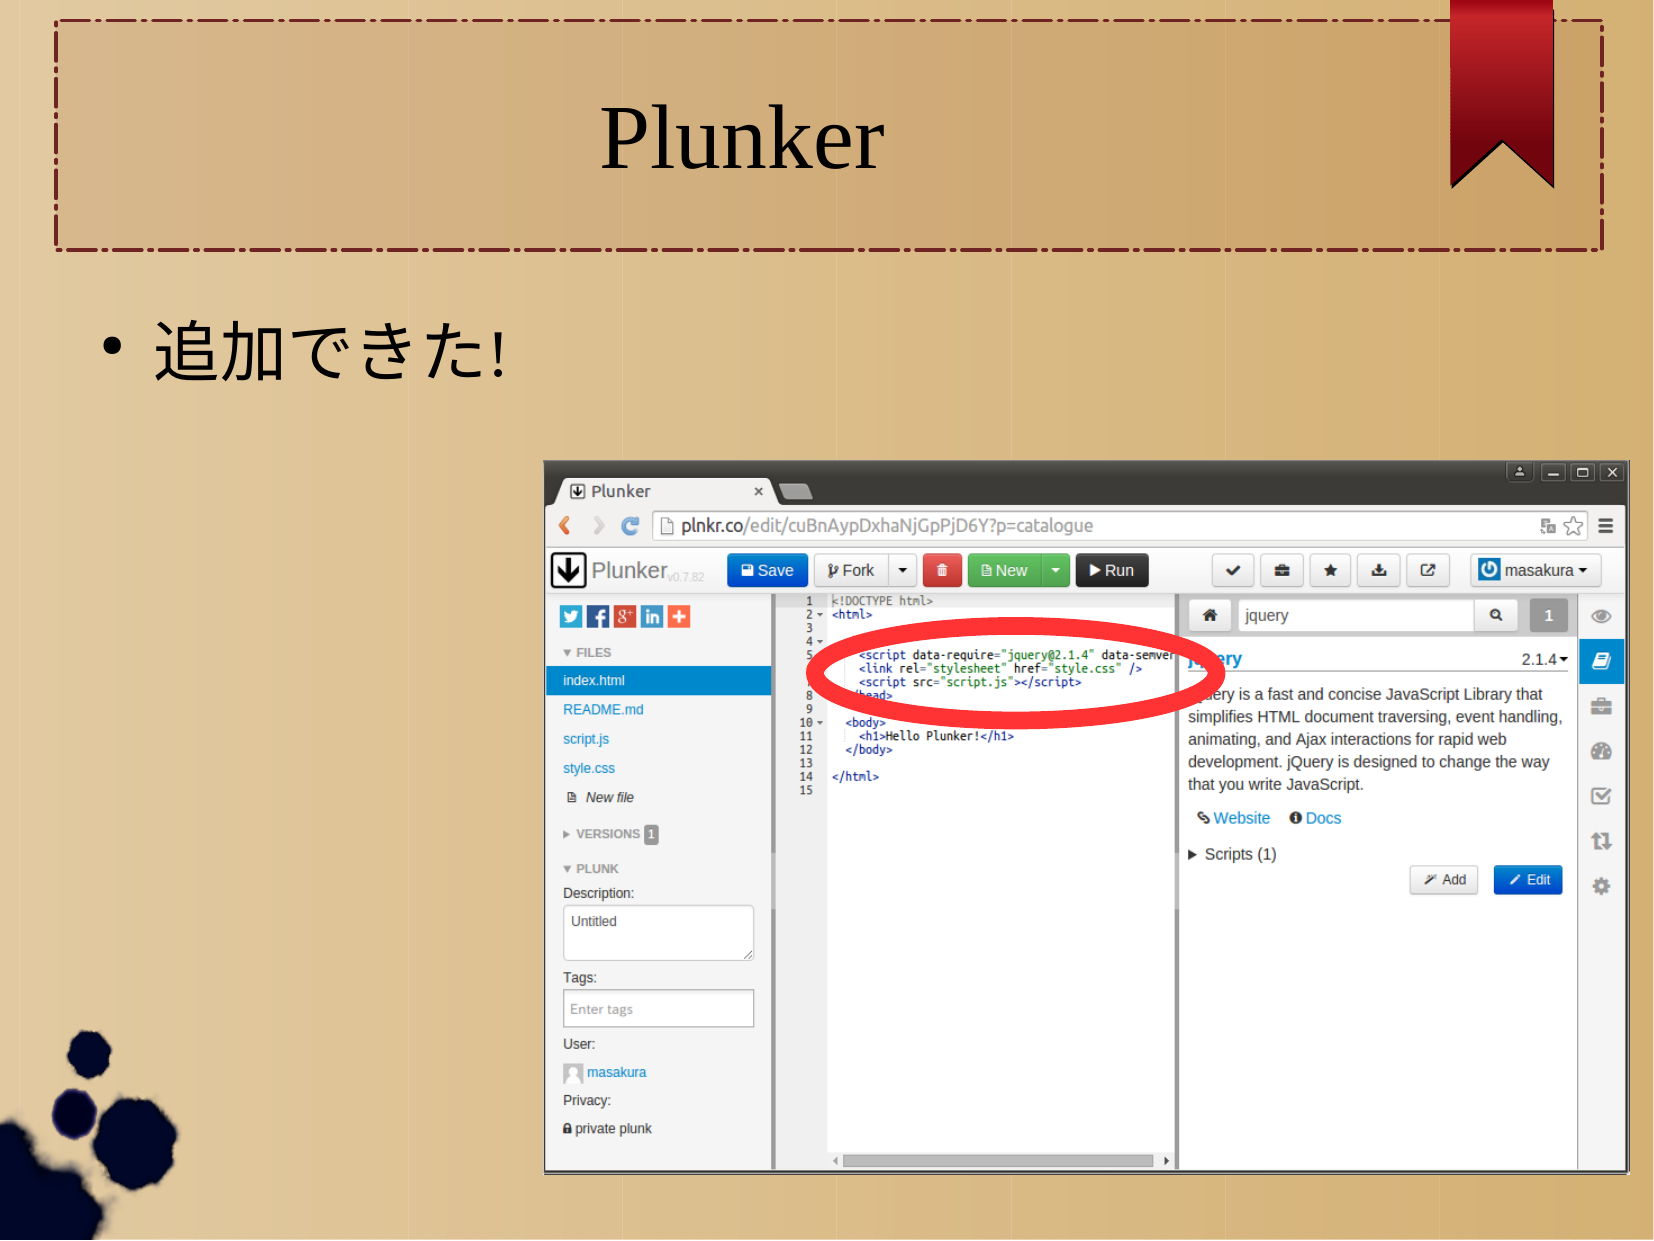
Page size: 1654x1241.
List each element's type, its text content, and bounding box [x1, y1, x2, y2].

title Plunker [82, 47, 1412, 229]
list 追加できた! [82, 299, 1571, 1019]
picture [543, 460, 1630, 1175]
